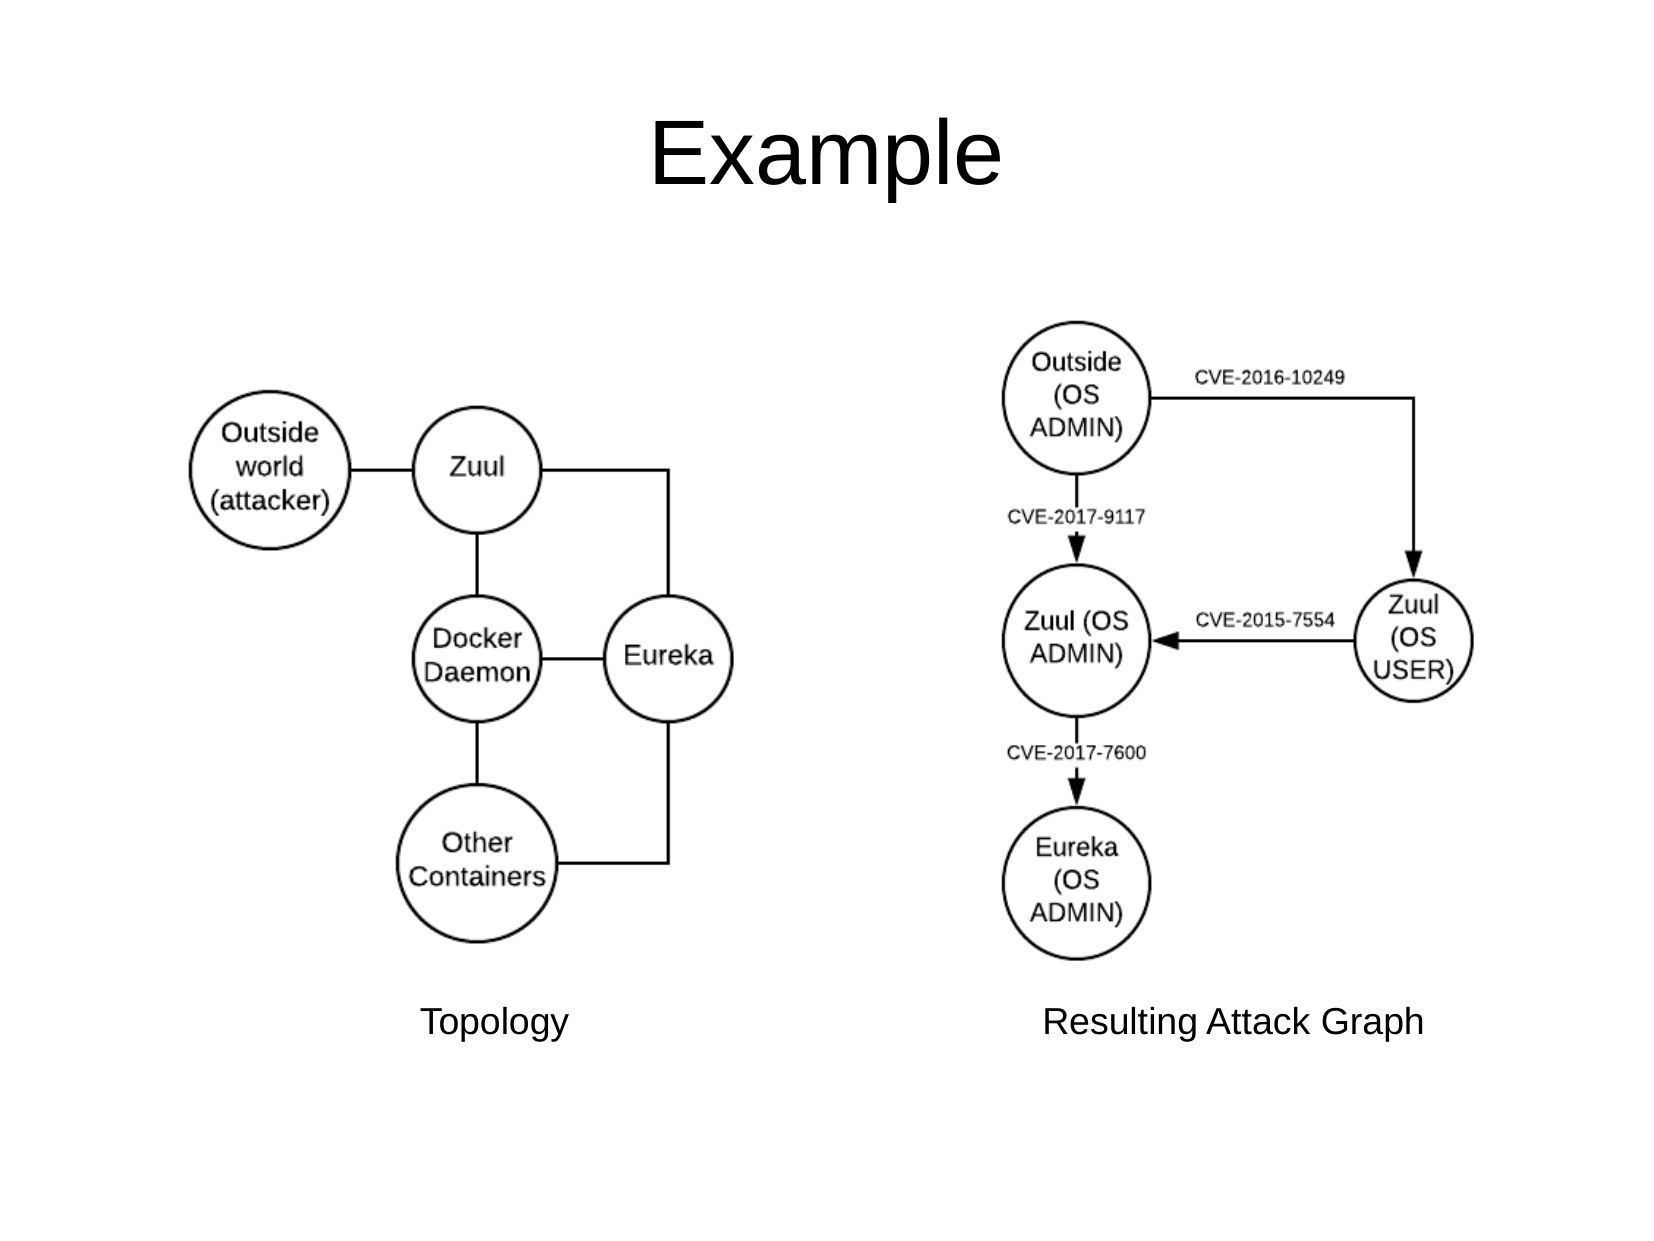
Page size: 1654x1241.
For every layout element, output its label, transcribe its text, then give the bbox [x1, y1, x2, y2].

text_box Topology [405, 993, 931, 1051]
title Example [82, 49, 1571, 257]
text_box Resulting Attack Graph [1027, 993, 1441, 1051]
picture [945, 262, 1531, 1021]
picture [127, 329, 796, 1006]
